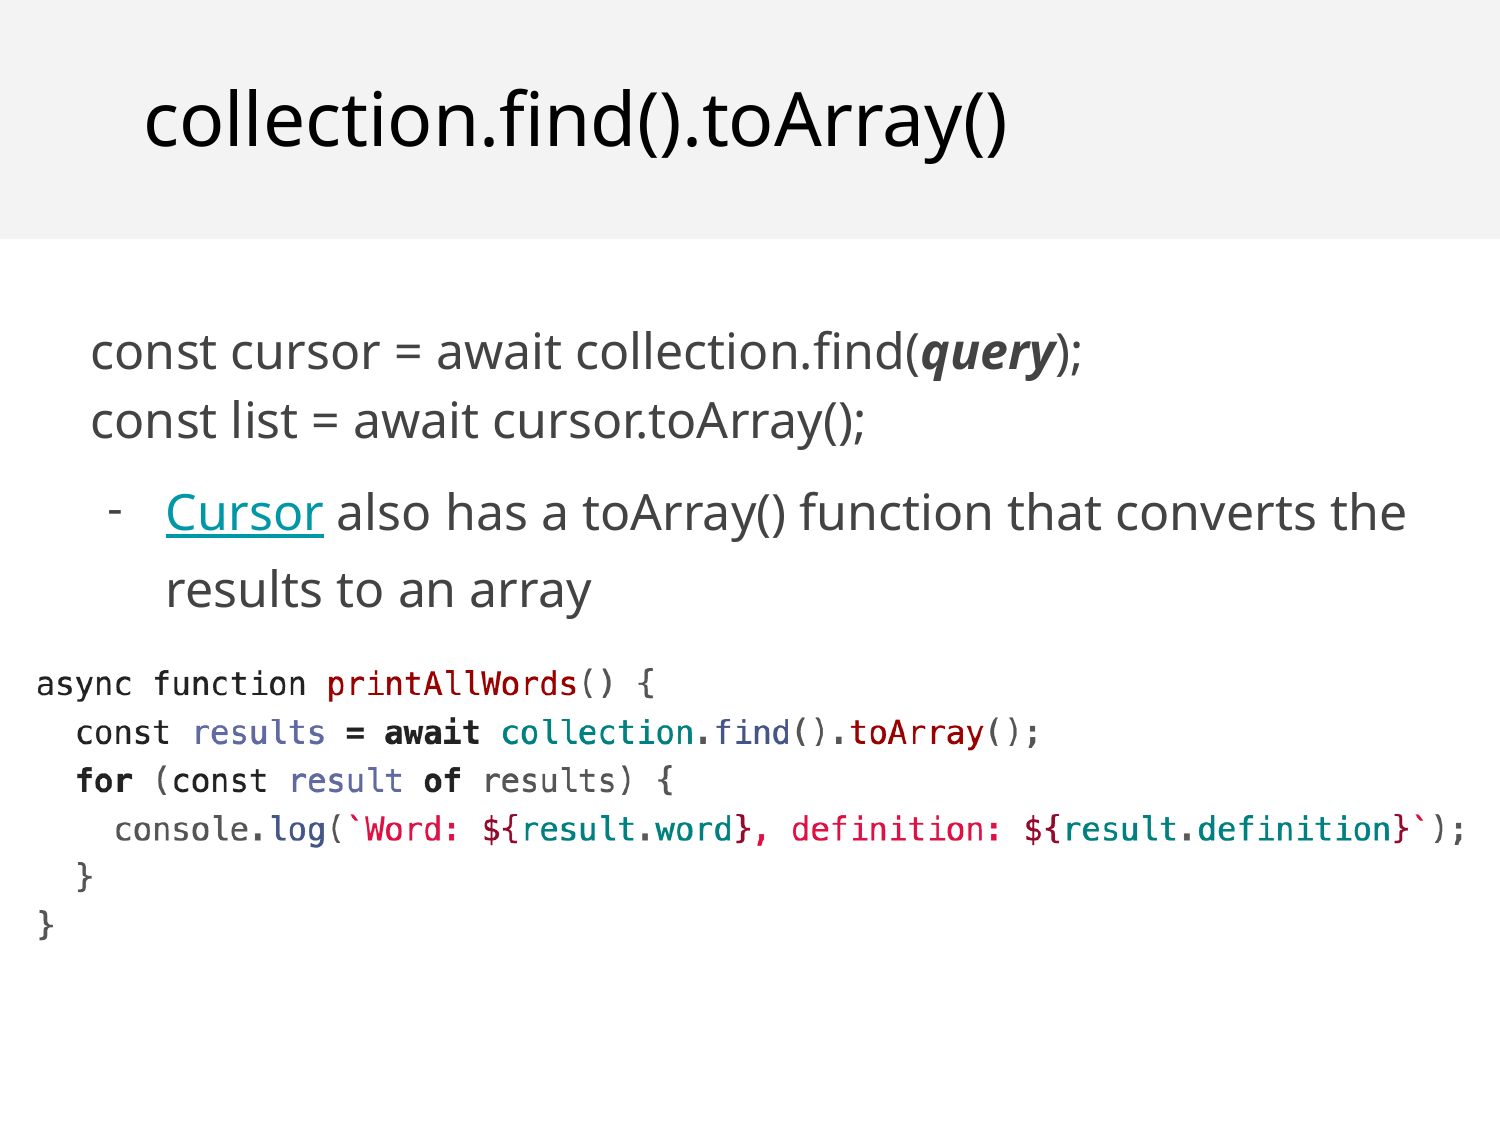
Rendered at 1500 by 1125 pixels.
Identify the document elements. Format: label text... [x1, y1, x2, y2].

picture [24, 650, 1475, 953]
list const cursor = await collection.find(query); const list = await cursor.toArray(); Cursor also has a toArray() function that converts the results to an array [75, 295, 1425, 557]
title collection.find().toArray() [128, 56, 1372, 183]
